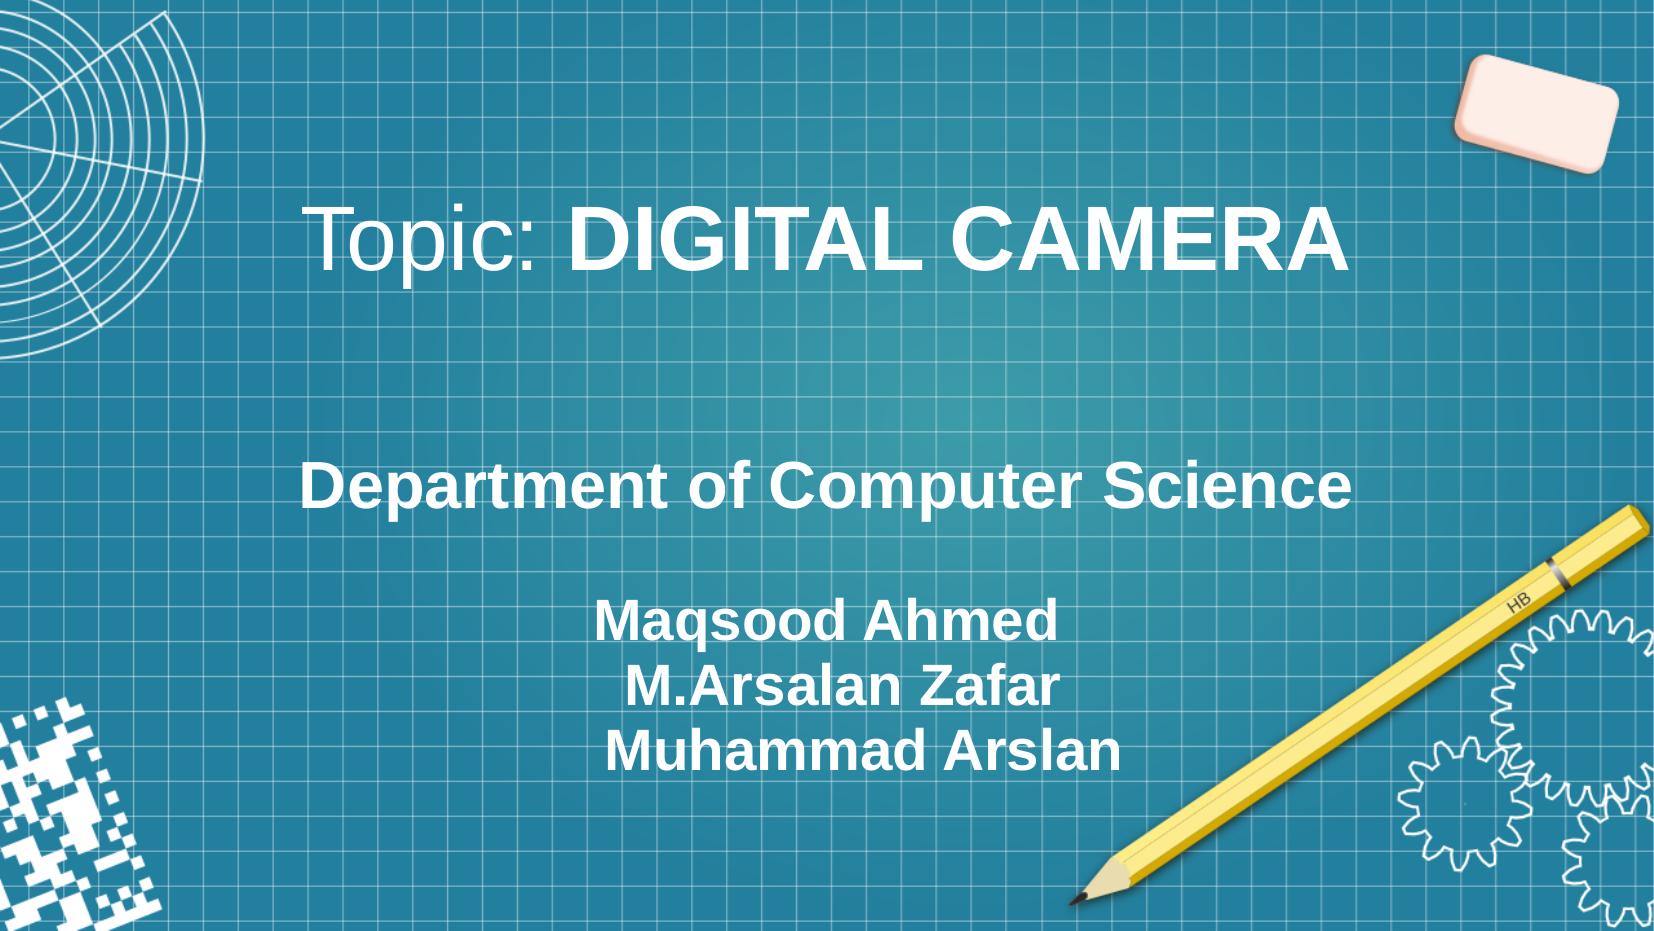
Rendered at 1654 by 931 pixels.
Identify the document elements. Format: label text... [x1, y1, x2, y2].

title Topic: DIGITAL CAMERA [82, 132, 1571, 346]
picture [0, 0, 1654, 931]
subtitle Department of Computer Science Maqsood Ahmed M.Arsalan Zafar Muhammad Arslan [82, 389, 1571, 842]
